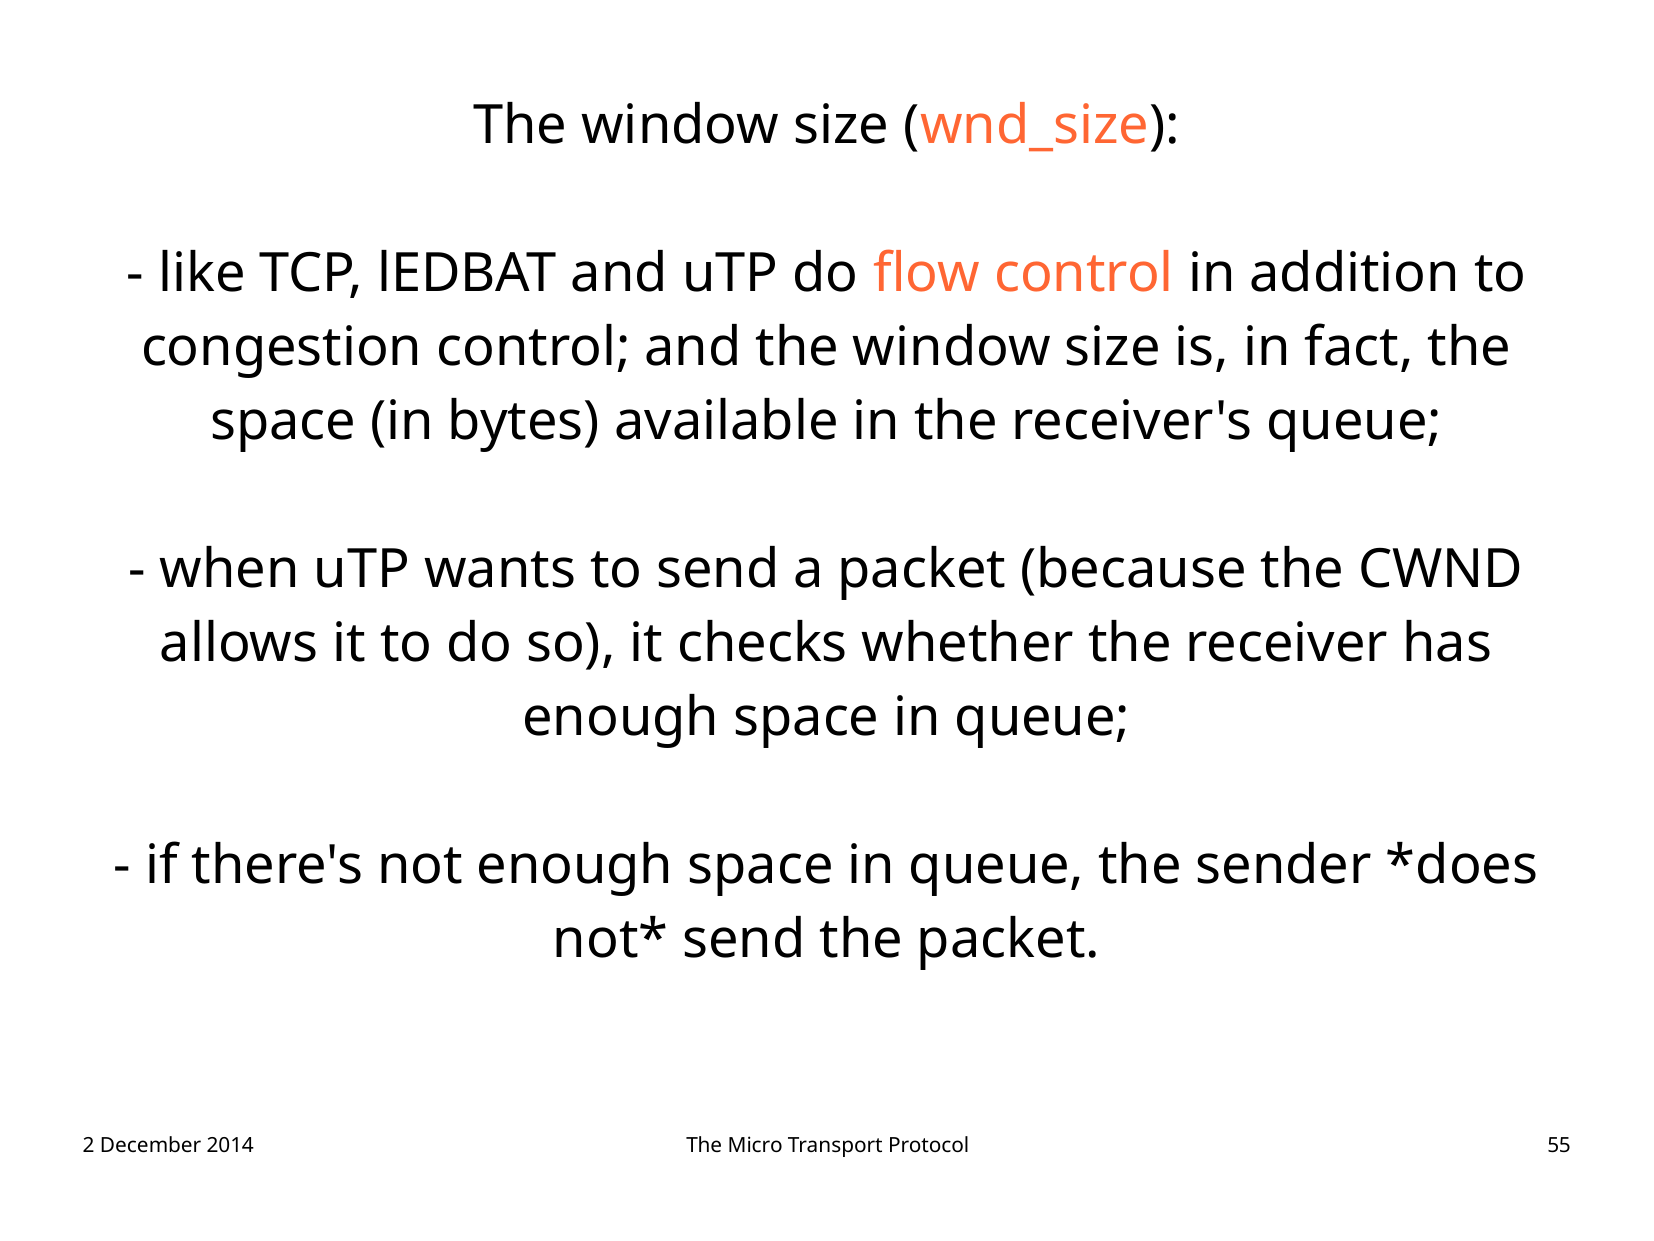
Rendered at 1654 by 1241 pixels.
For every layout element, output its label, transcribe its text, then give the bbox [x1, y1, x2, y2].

subtitle The window size (wnd_size): - like TCP, lEDBAT and uTP do flow control in addition to congestion control; and the window size is, in fact, the space (in bytes) available in the receiver's queue; - when uTP wants to send a packet (because the CWND allows it to do so), it checks whether the receiver has enough space in queue; - if there's not enough space in queue, the sender *does not* send the packet. [82, 49, 1571, 1010]
